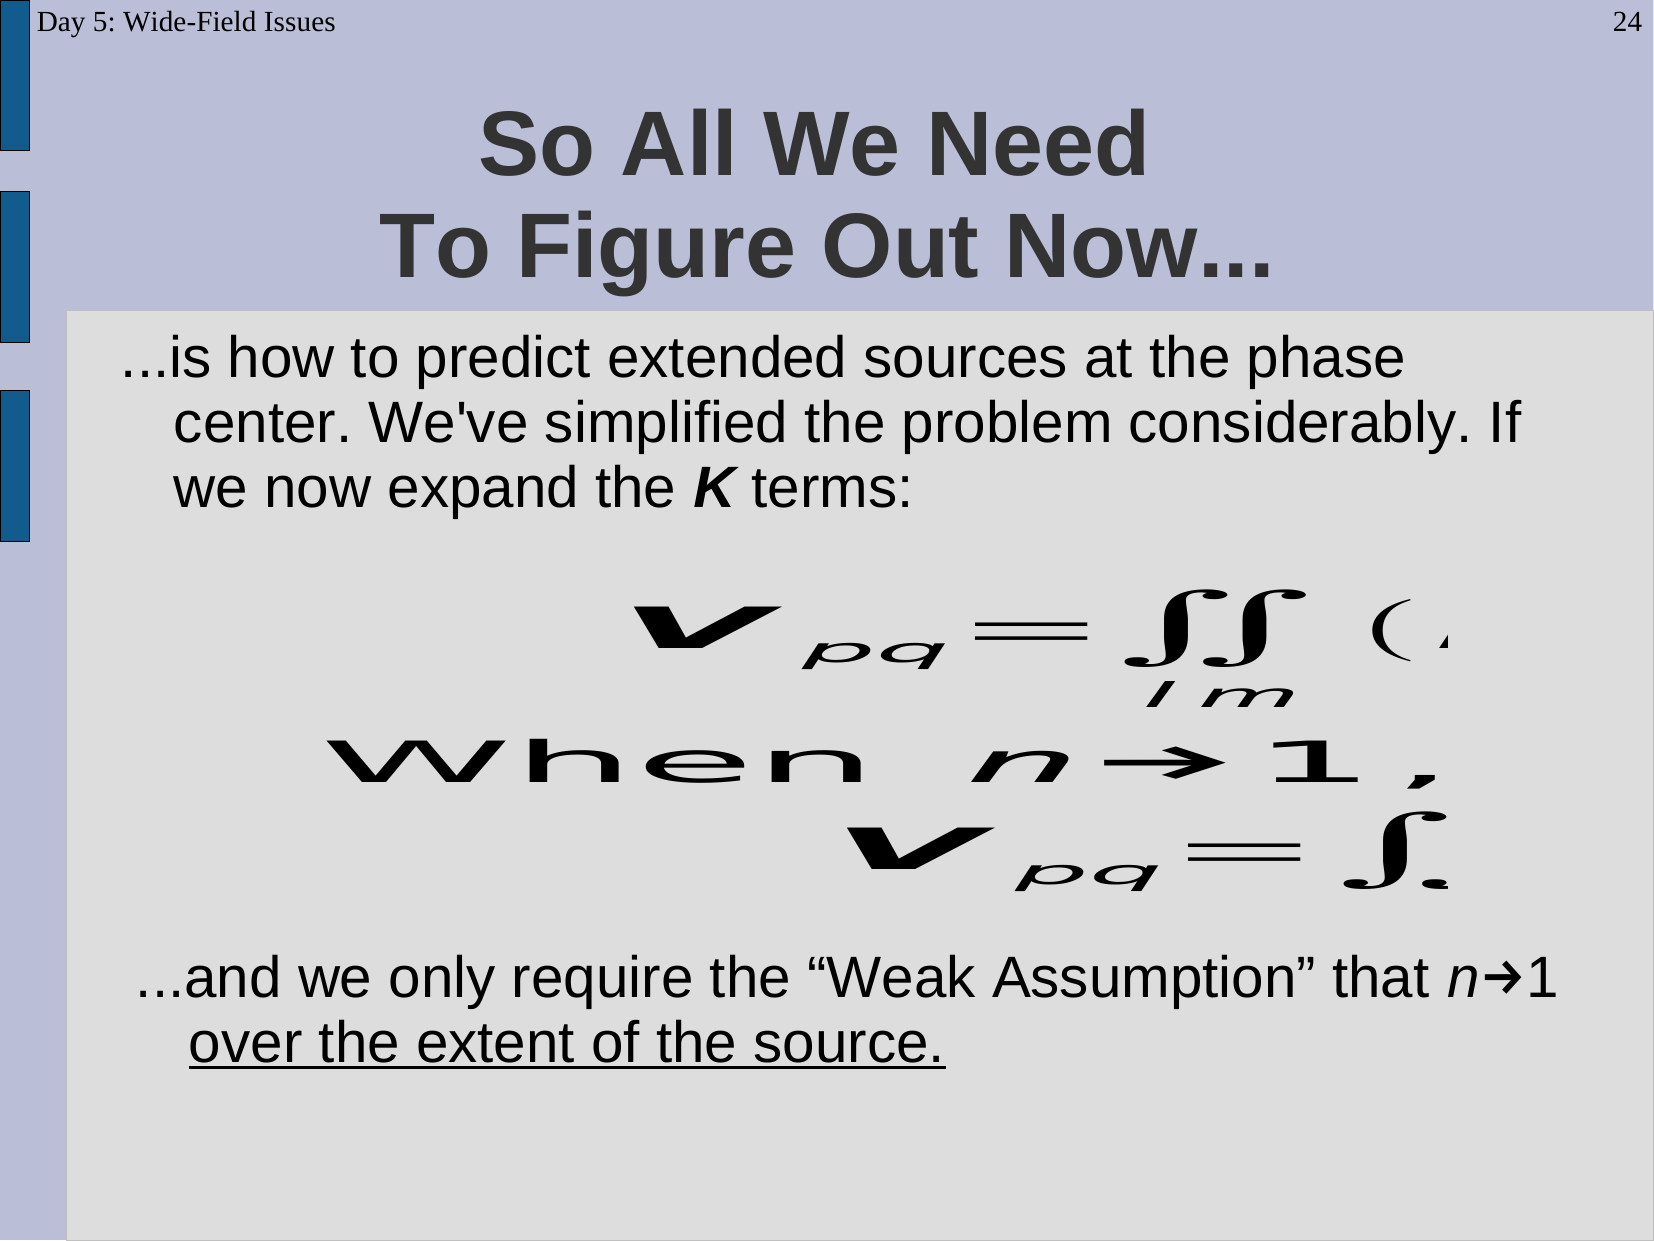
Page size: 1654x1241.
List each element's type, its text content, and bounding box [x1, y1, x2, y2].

title So All We Need To Figure Out Now... [121, 76, 1534, 313]
text_box ...is how to predict extended sources at the phase center. We've simplified the problem considerably. If we now expand the K terms: [103, 324, 1595, 544]
text_box ...and we only require the “Weak Assumption” that n→1 over the extent of the source. [118, 944, 1610, 1152]
chart [296, 561, 1448, 899]
